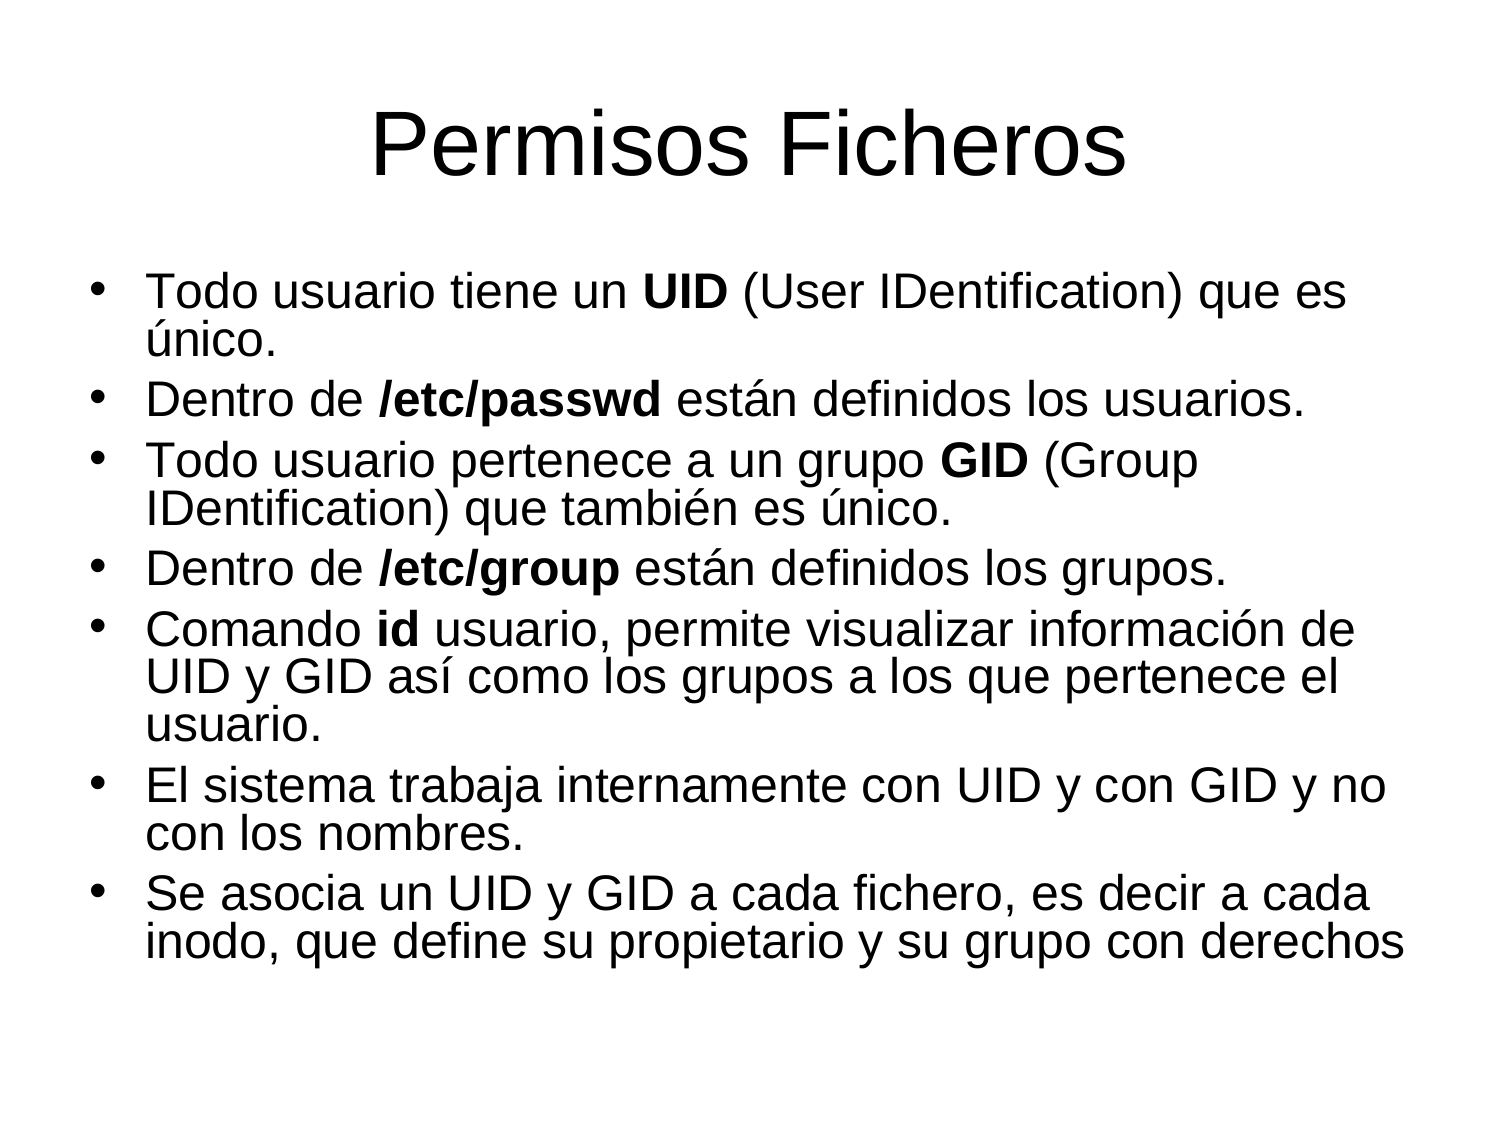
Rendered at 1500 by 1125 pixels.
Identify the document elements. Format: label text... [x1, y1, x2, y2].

title Permisos Ficheros [75, 45, 1426, 233]
list Todo usuario tiene un UID (User IDentification) que es único. Dentro de /etc/passwd están definidos los usuarios. Todo usuario pertenece a un grupo GID (Group IDentification) que también es único. Dentro de /etc/group están definidos los grupos. Comando id usuario, permite visualizar información de UID y GID así como los grupos a los que pertenece el usuario. El sistema trabaja internamente con UID y con GID y no con los nombres. Se asocia un UID y GID a cada fichero, es decir a cada inodo, que define su propietario y su grupo con derechos [75, 262, 1426, 1005]
